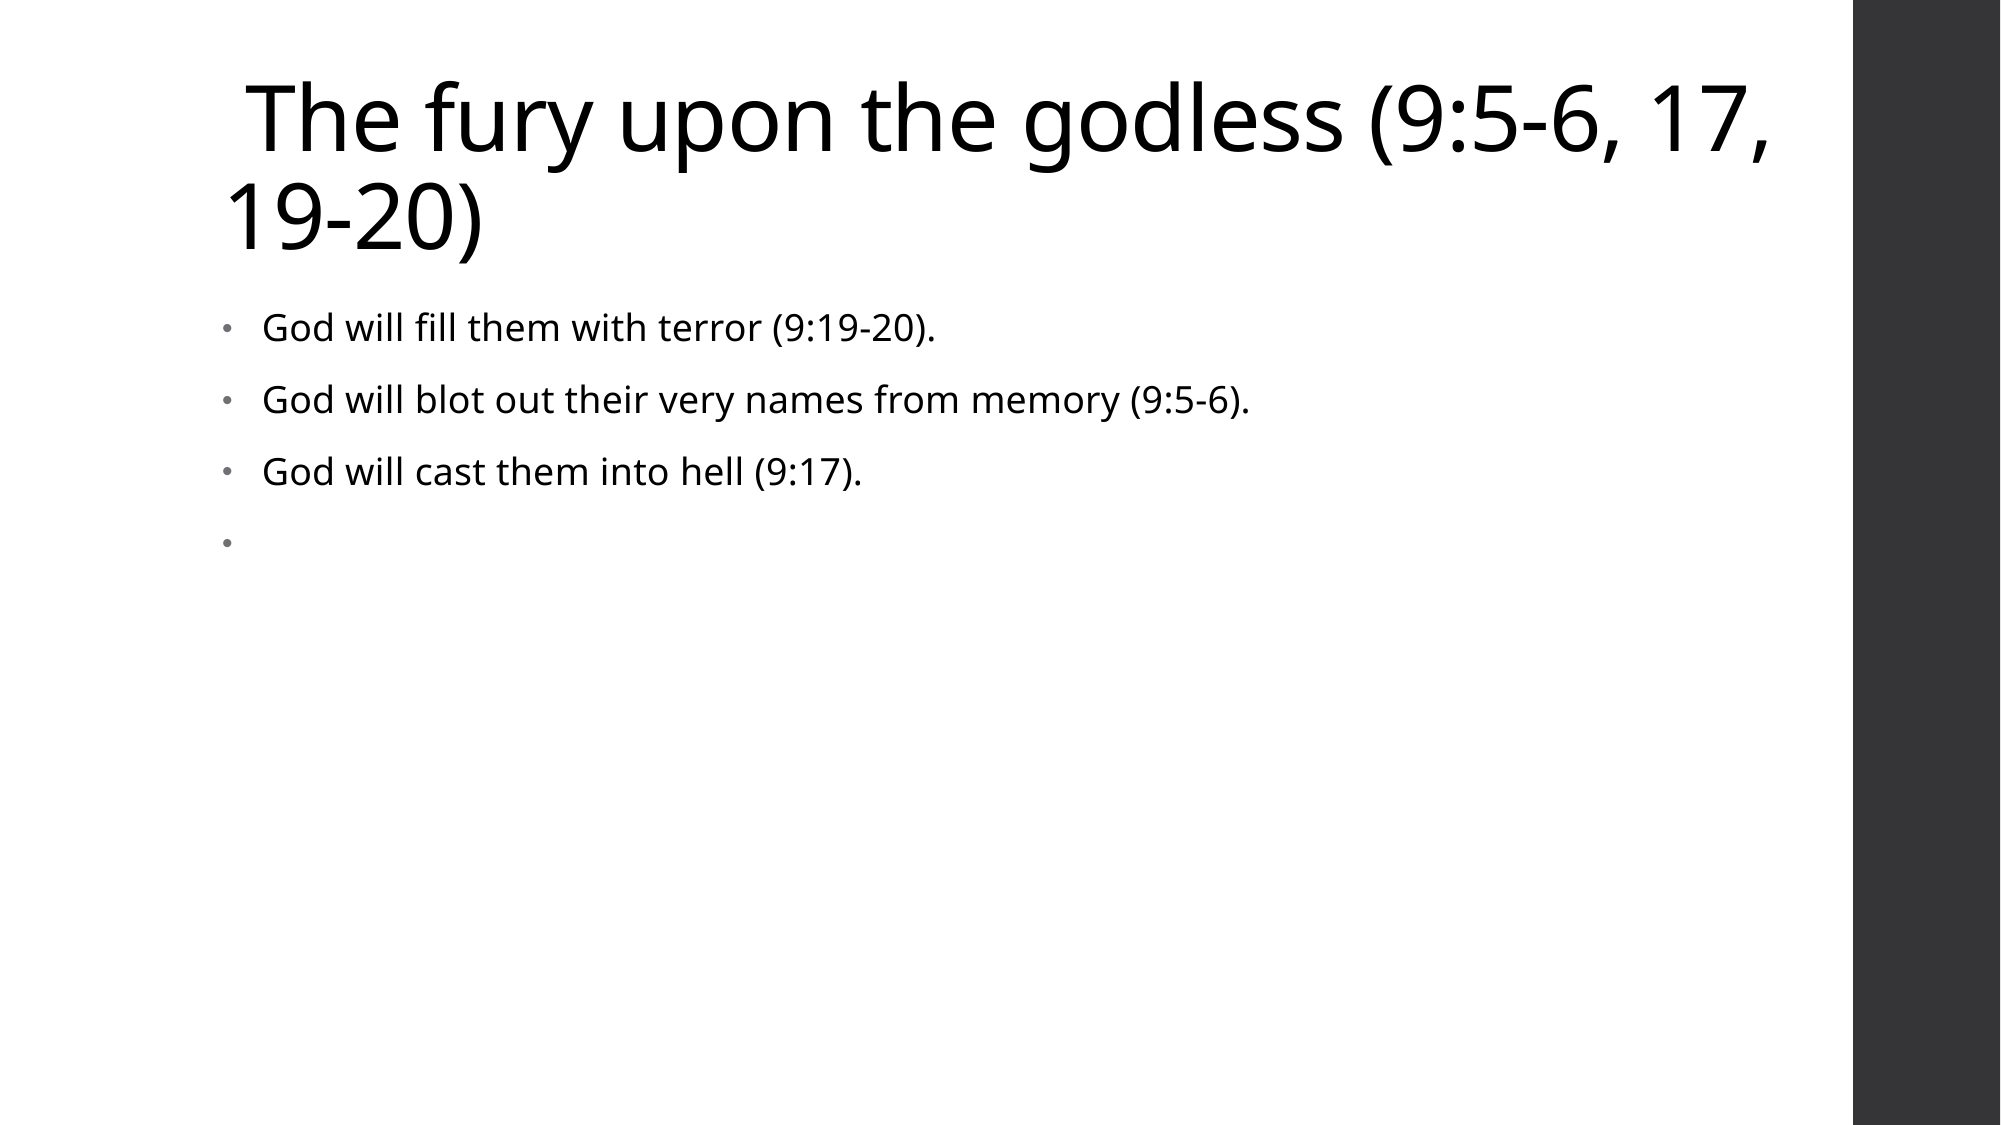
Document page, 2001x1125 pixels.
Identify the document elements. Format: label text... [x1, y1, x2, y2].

title The fury upon the godless (9:5-6, 17, 19-20) [206, 60, 1797, 278]
list God will fill them with terror (9:19-20). God will blot out their very names from memory (9:5-6). God will cast them into hell (9:17). [206, 299, 1617, 1014]
